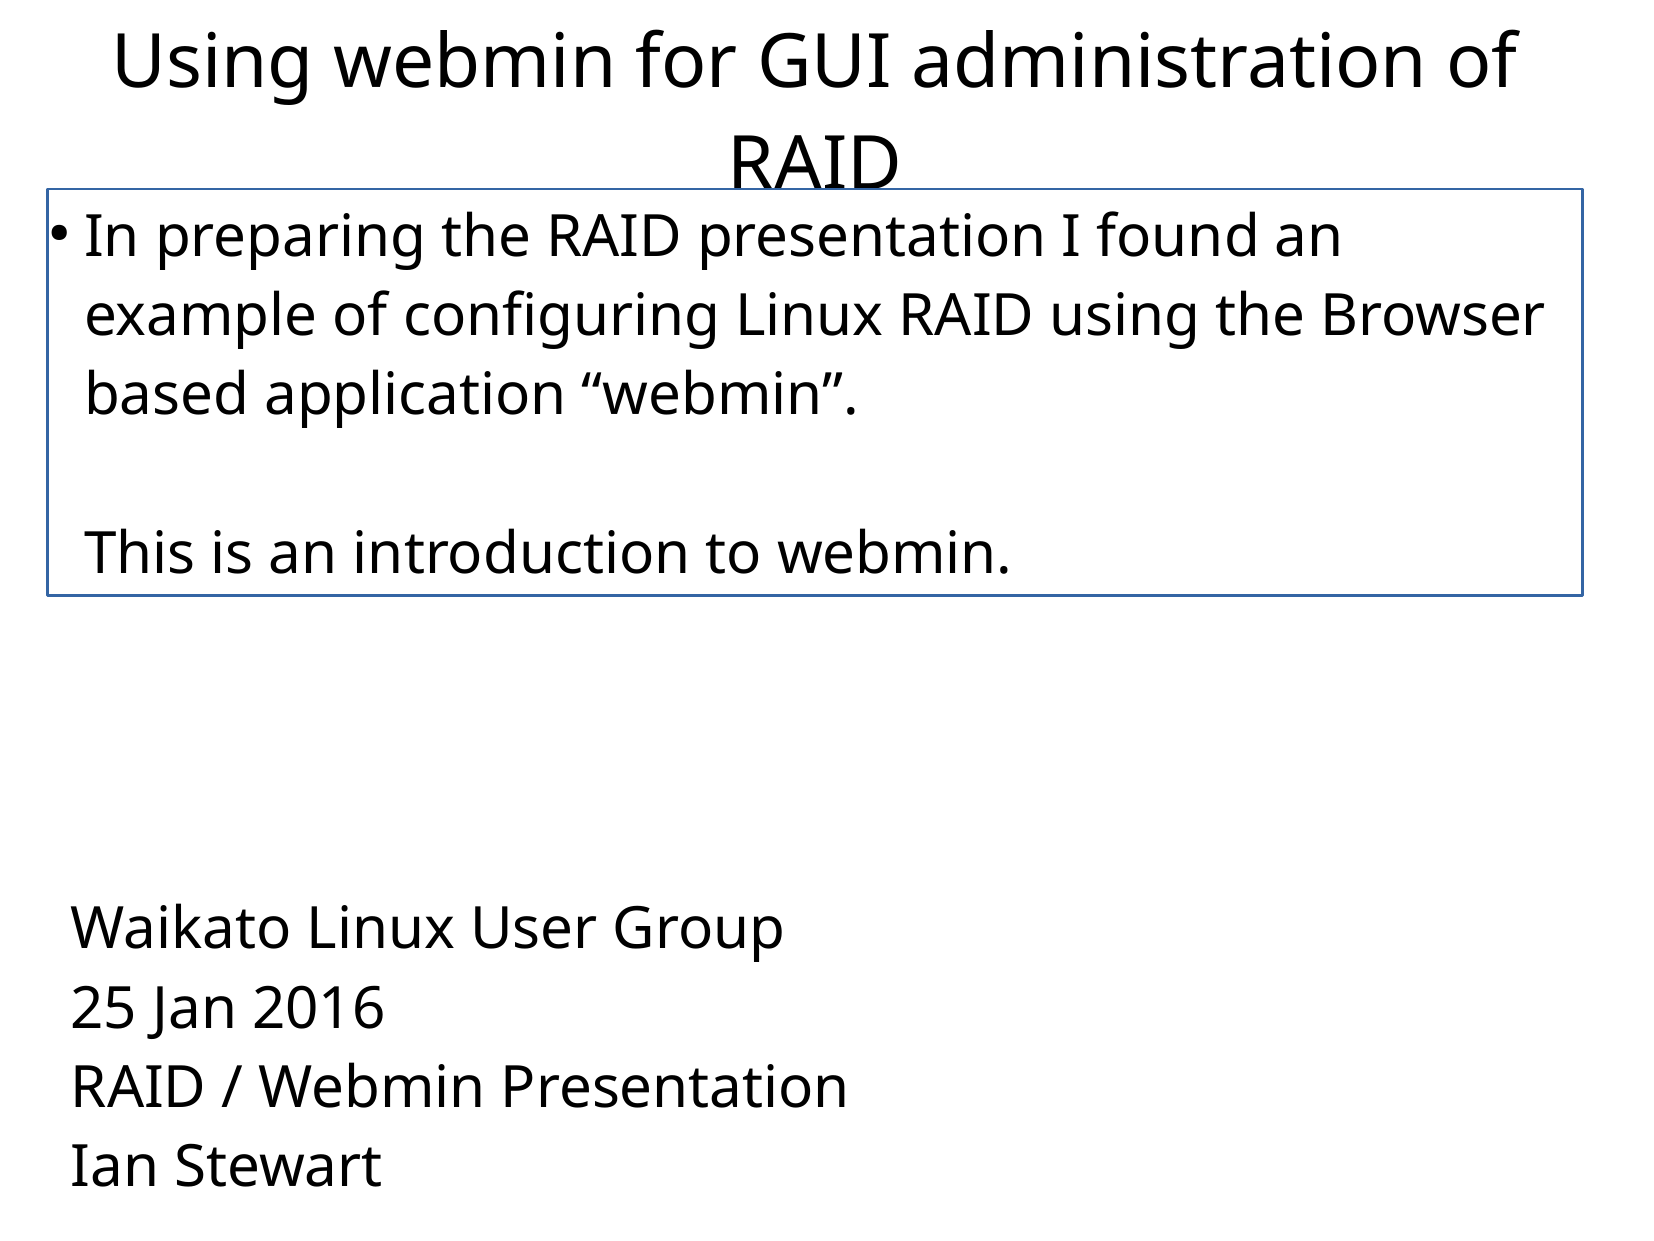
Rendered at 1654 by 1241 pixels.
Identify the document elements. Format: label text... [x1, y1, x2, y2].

title Waikato Linux User Group 25 Jan 2016 RAID / Webmin Presentation Ian Stewart [70, 885, 1560, 1205]
title Using webmin for GUI administration of RAID [70, 36, 1560, 188]
title In preparing the RAID presentation I found an example of configuring Linux RAID using the Browser based application “webmin”. This is an introduction to webmin. [47, 188, 1583, 596]
